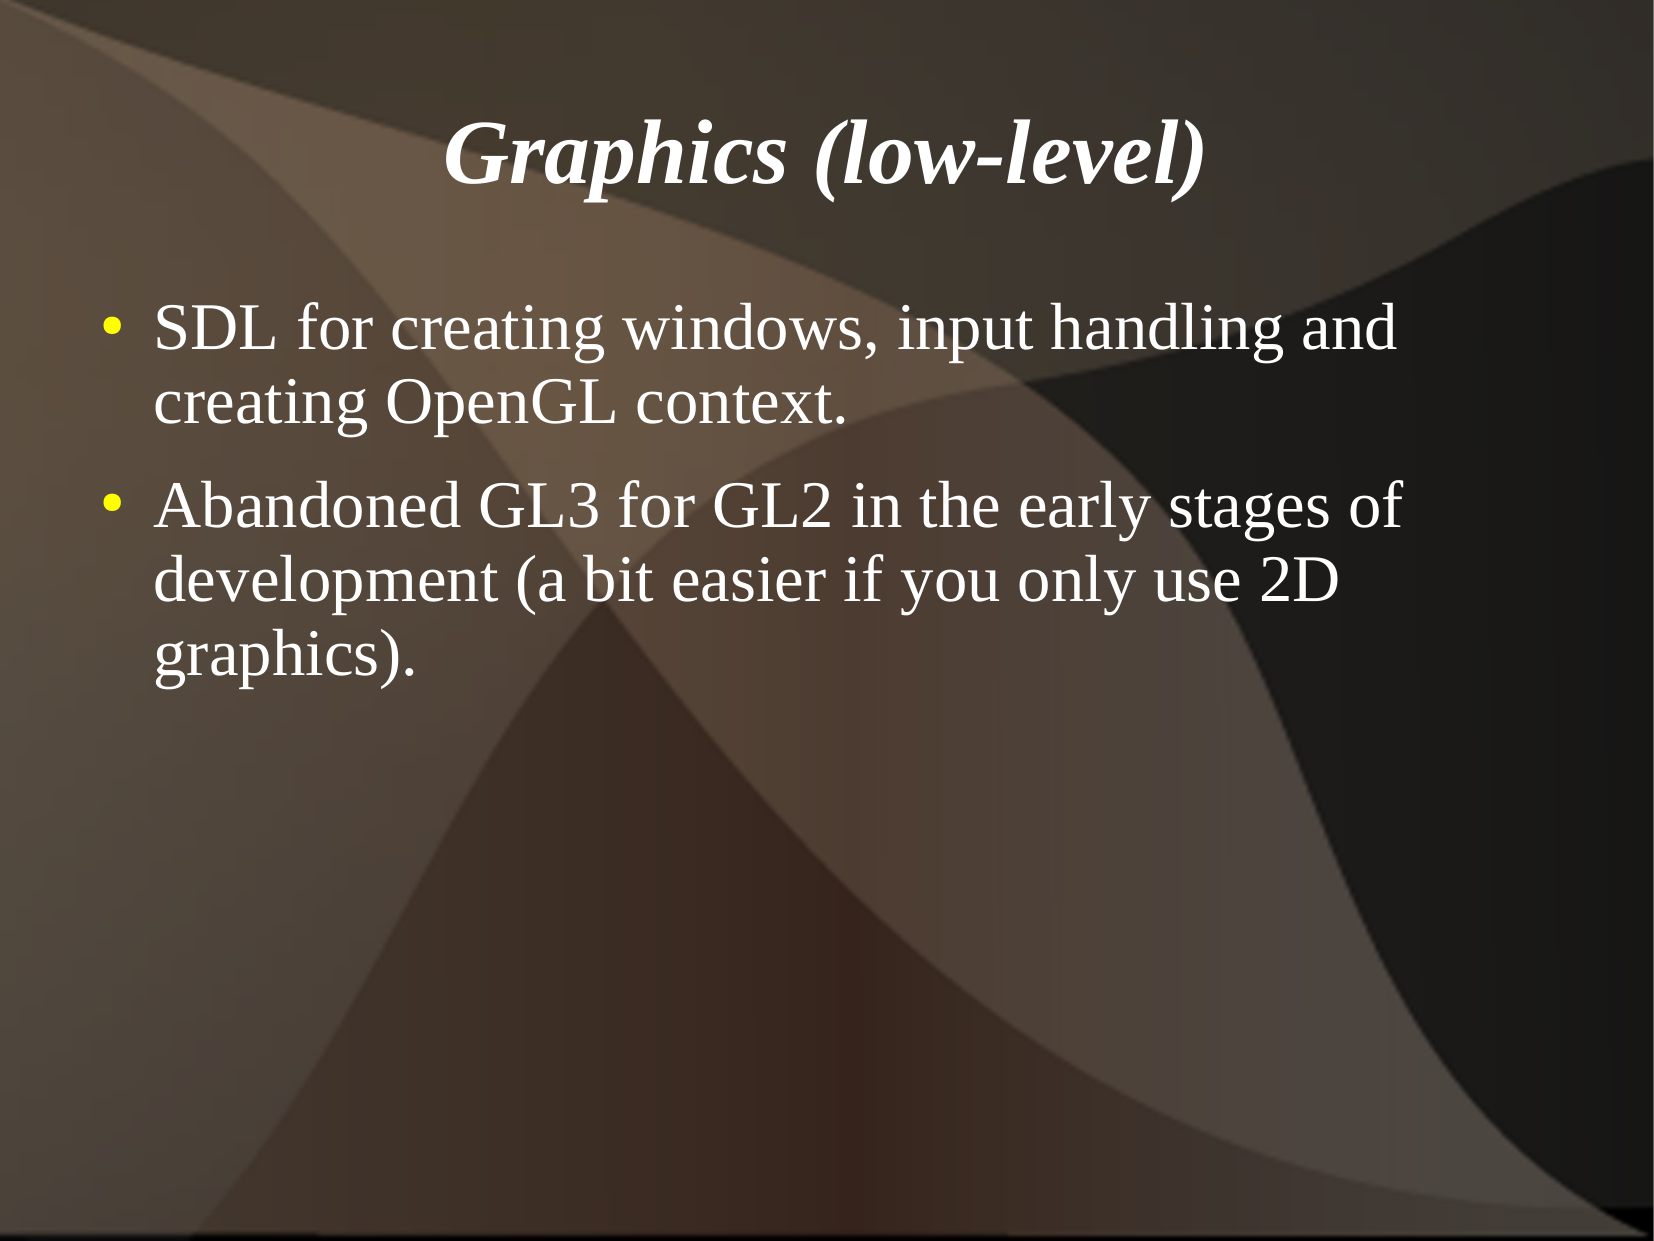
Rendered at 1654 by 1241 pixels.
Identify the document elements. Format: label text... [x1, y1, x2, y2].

picture [0, 0, 1654, 1241]
list SDL for creating windows, input handling and creating OpenGL context. Abandoned GL3 for GL2 in the early stages of development (a bit easier if you only use 2D graphics). [82, 290, 1571, 1010]
title Graphics (low-level) [82, 49, 1571, 257]
